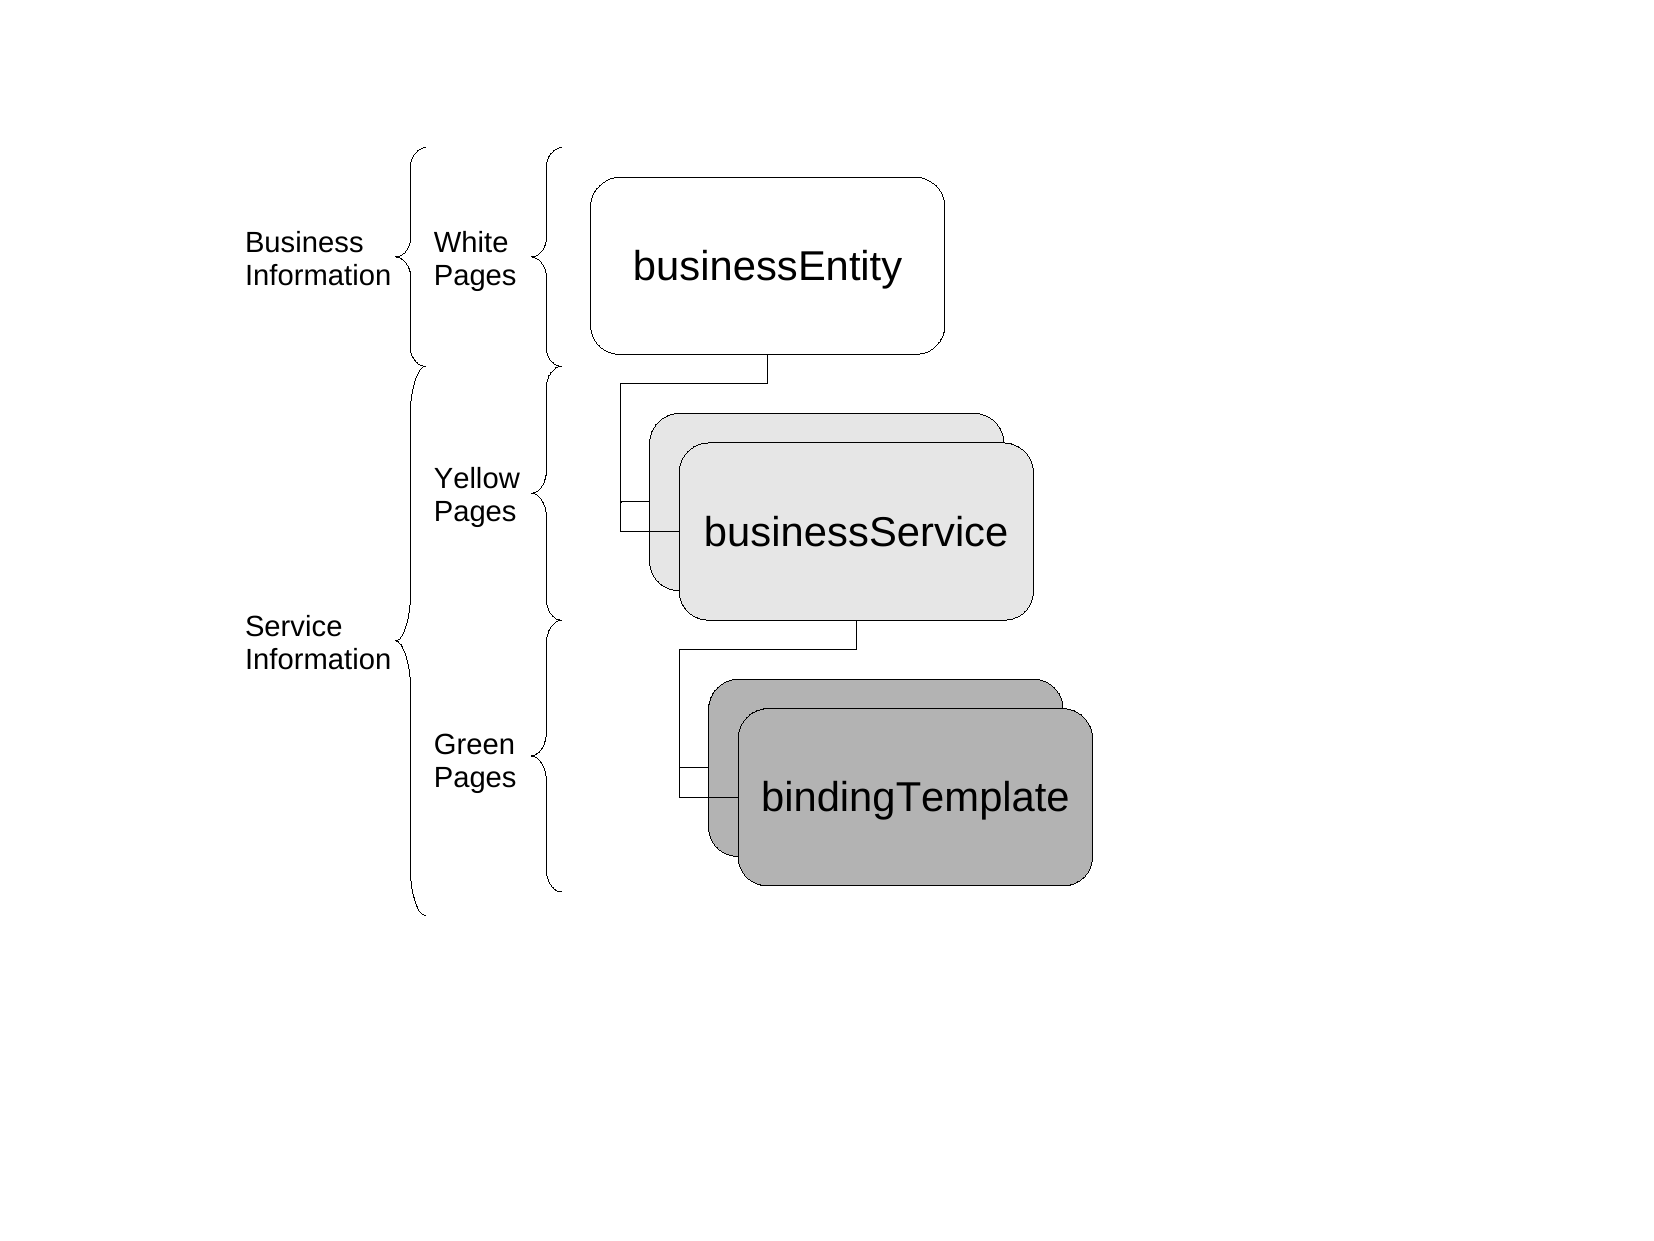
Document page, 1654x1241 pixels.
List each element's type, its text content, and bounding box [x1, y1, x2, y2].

text_box White Pages [420, 218, 567, 299]
text_box bindingTemplate [738, 708, 1093, 886]
text_box [649, 413, 1004, 531]
text_box [649, 532, 679, 591]
text_box Service Information [230, 602, 420, 683]
text_box Business Information [230, 218, 420, 299]
text_box Yellow Pages [419, 454, 567, 536]
text_box businessService [679, 442, 1034, 621]
text_box Green Pages [419, 720, 567, 801]
text_box [708, 679, 1064, 797]
text_box businessEntity [590, 177, 945, 355]
text_box [708, 798, 738, 857]
